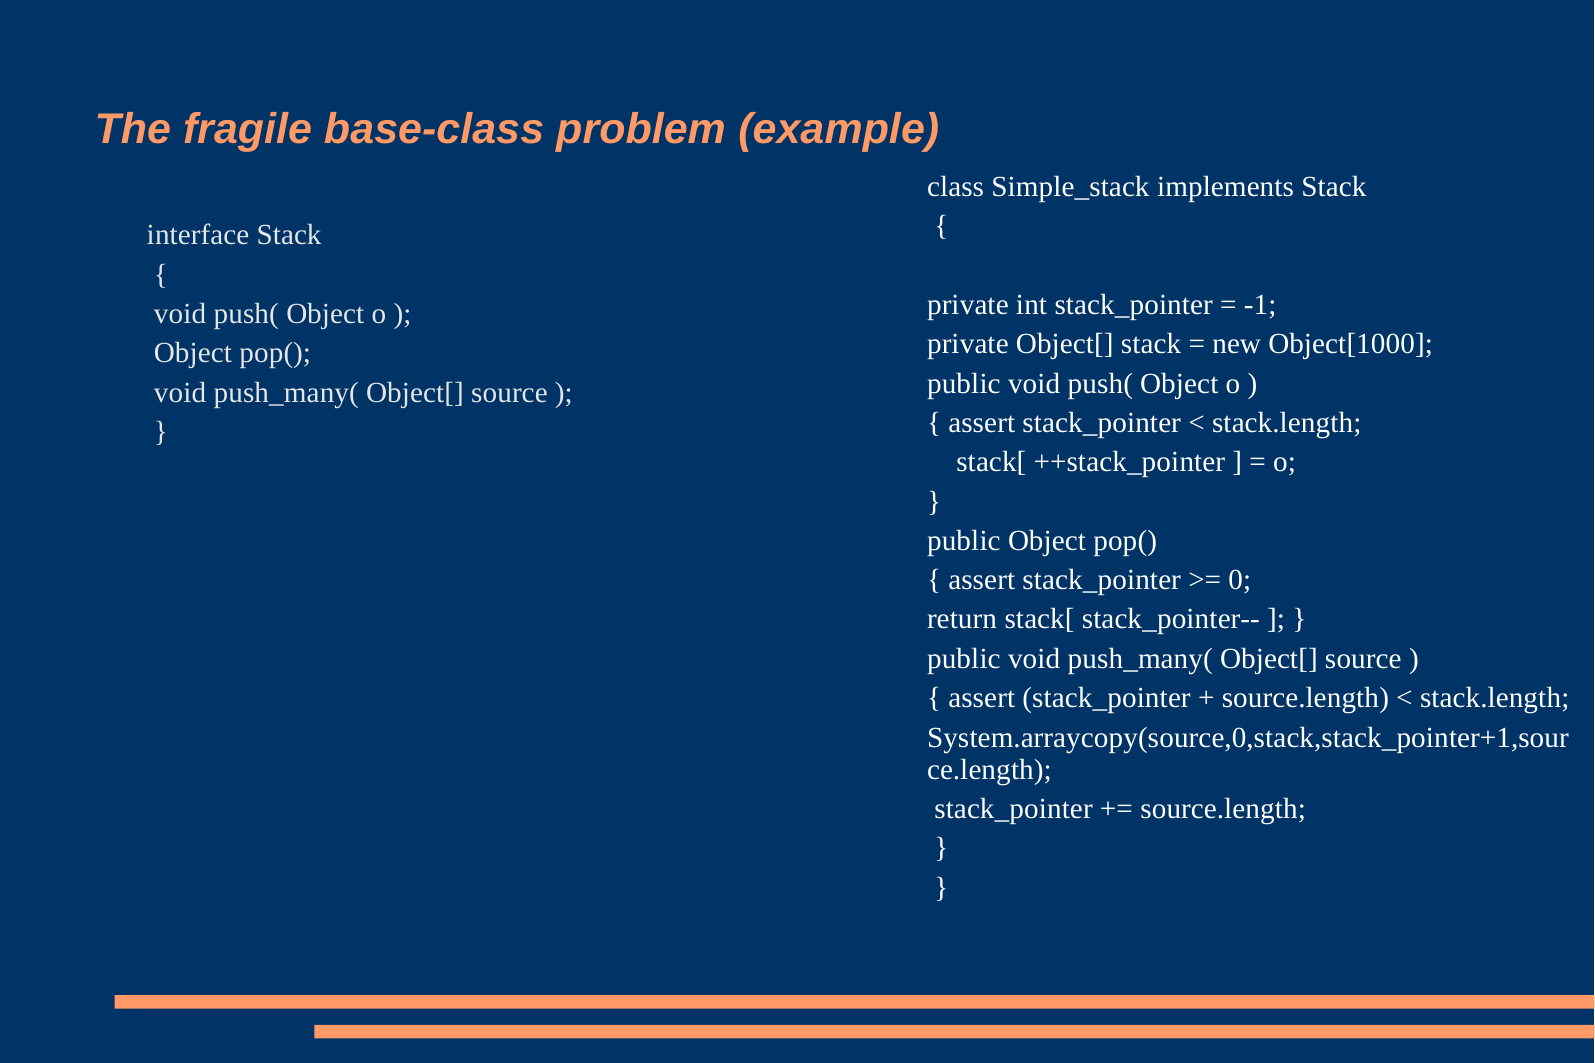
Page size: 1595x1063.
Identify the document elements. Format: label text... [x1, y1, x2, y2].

title The fragile base-class problem (example) [94, 39, 1457, 218]
list interface Stack { void push( Object o ); Object pop(); void push_many( Object[] source ); } [117, 140, 795, 934]
list class Simple_stack implements Stack { private int stack_pointer = -1; private Object[] stack = new Object[1000]; public void push( Object o ) { assert stack_pointer < stack.length; stack[ ++stack_pointer ] = o; } public Object pop() { assert stack_pointer >= 0; return stack[ stack_pointer-- ]; } public void push_many( Object[] source ) { assert (stack_pointer + source.length) < stack.length; System.arraycopy(source,0,stack,stack_pointer+1,source.length); stack_pointer += source.length; } } [897, 170, 1575, 943]
